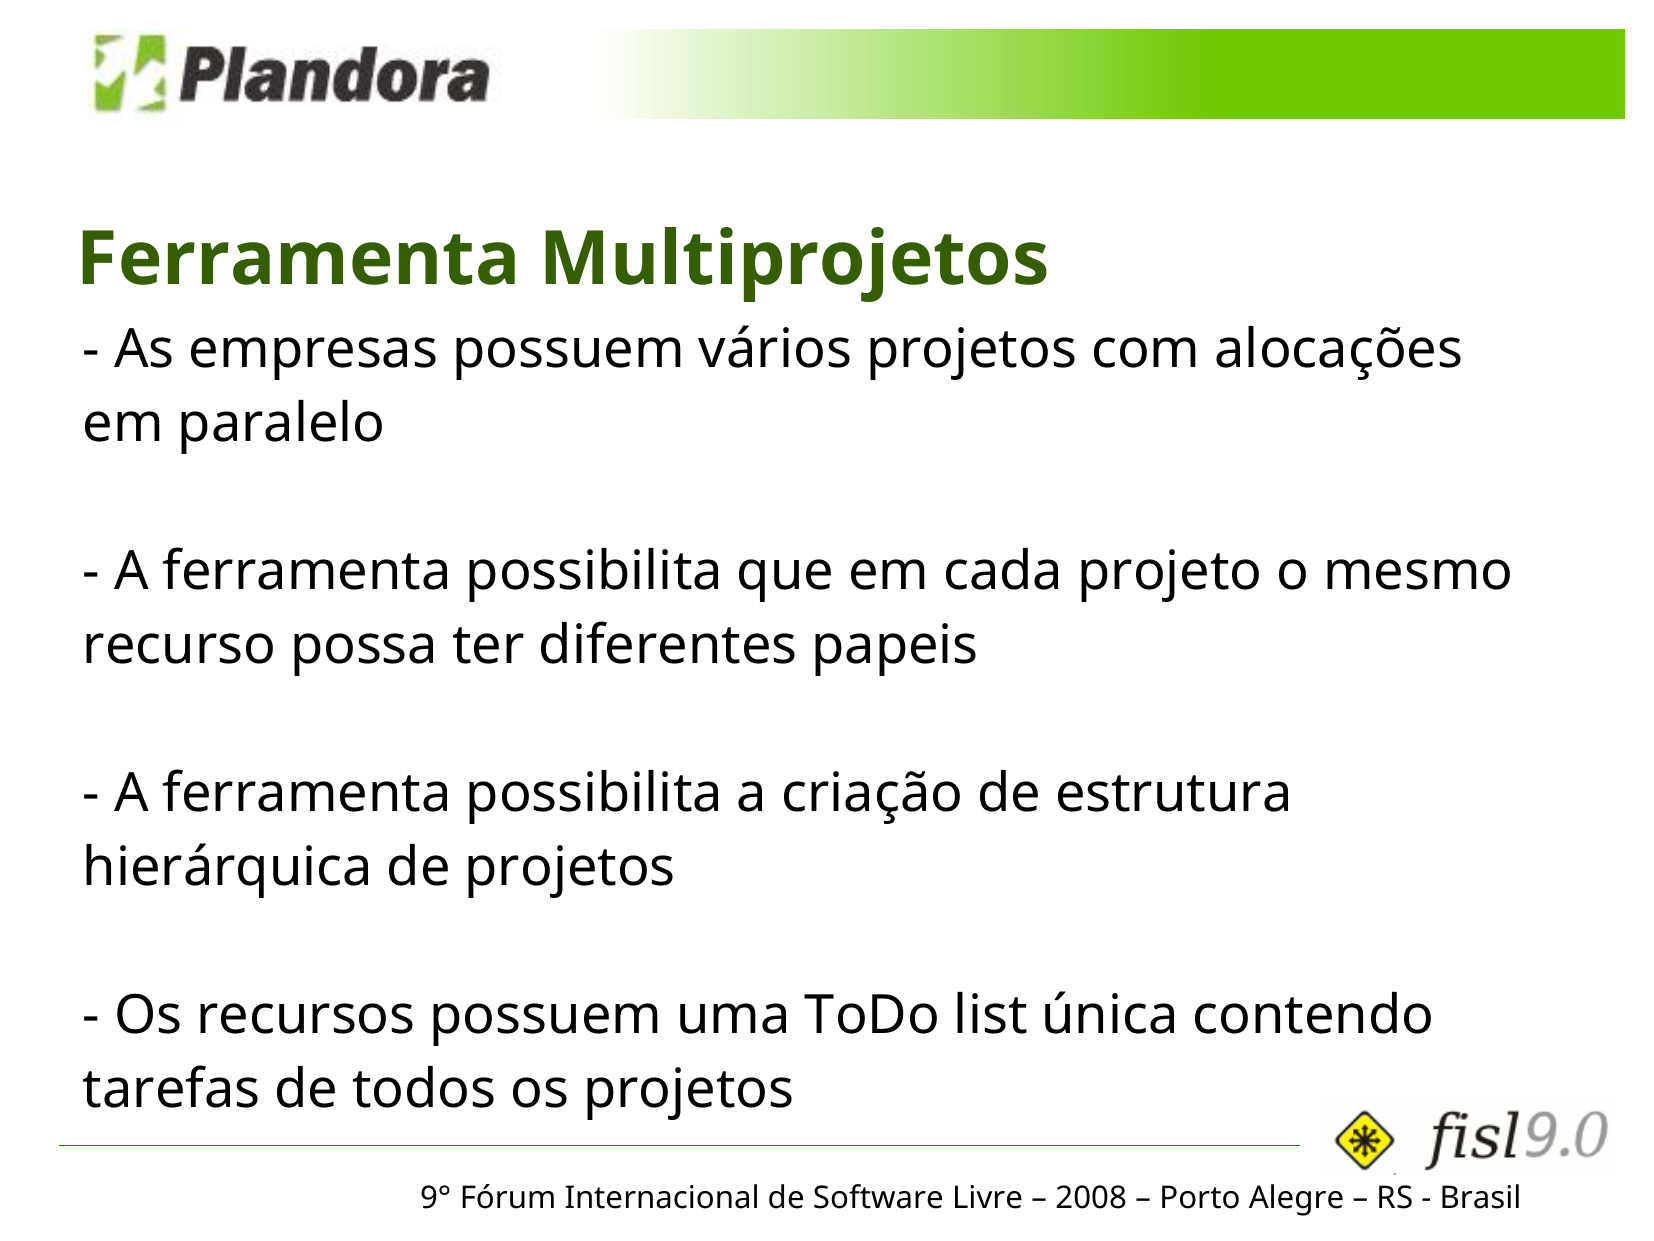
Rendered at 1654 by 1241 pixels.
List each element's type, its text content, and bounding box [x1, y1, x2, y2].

picture [1316, 1098, 1616, 1175]
title Ferramenta Multiprojetos [76, 156, 1536, 355]
subtitle - As empresas possuem vários projetos com alocações em paralelo - A ferramenta possibilita que em cada projeto o mesmo recurso possa ter diferentes papeis - A ferramenta possibilita a criação de estrutura hierárquica de projetos - Os recursos possuem uma ToDo list única contendo tarefas de todos os projetos [82, 324, 1536, 1109]
picture [88, 29, 1625, 125]
